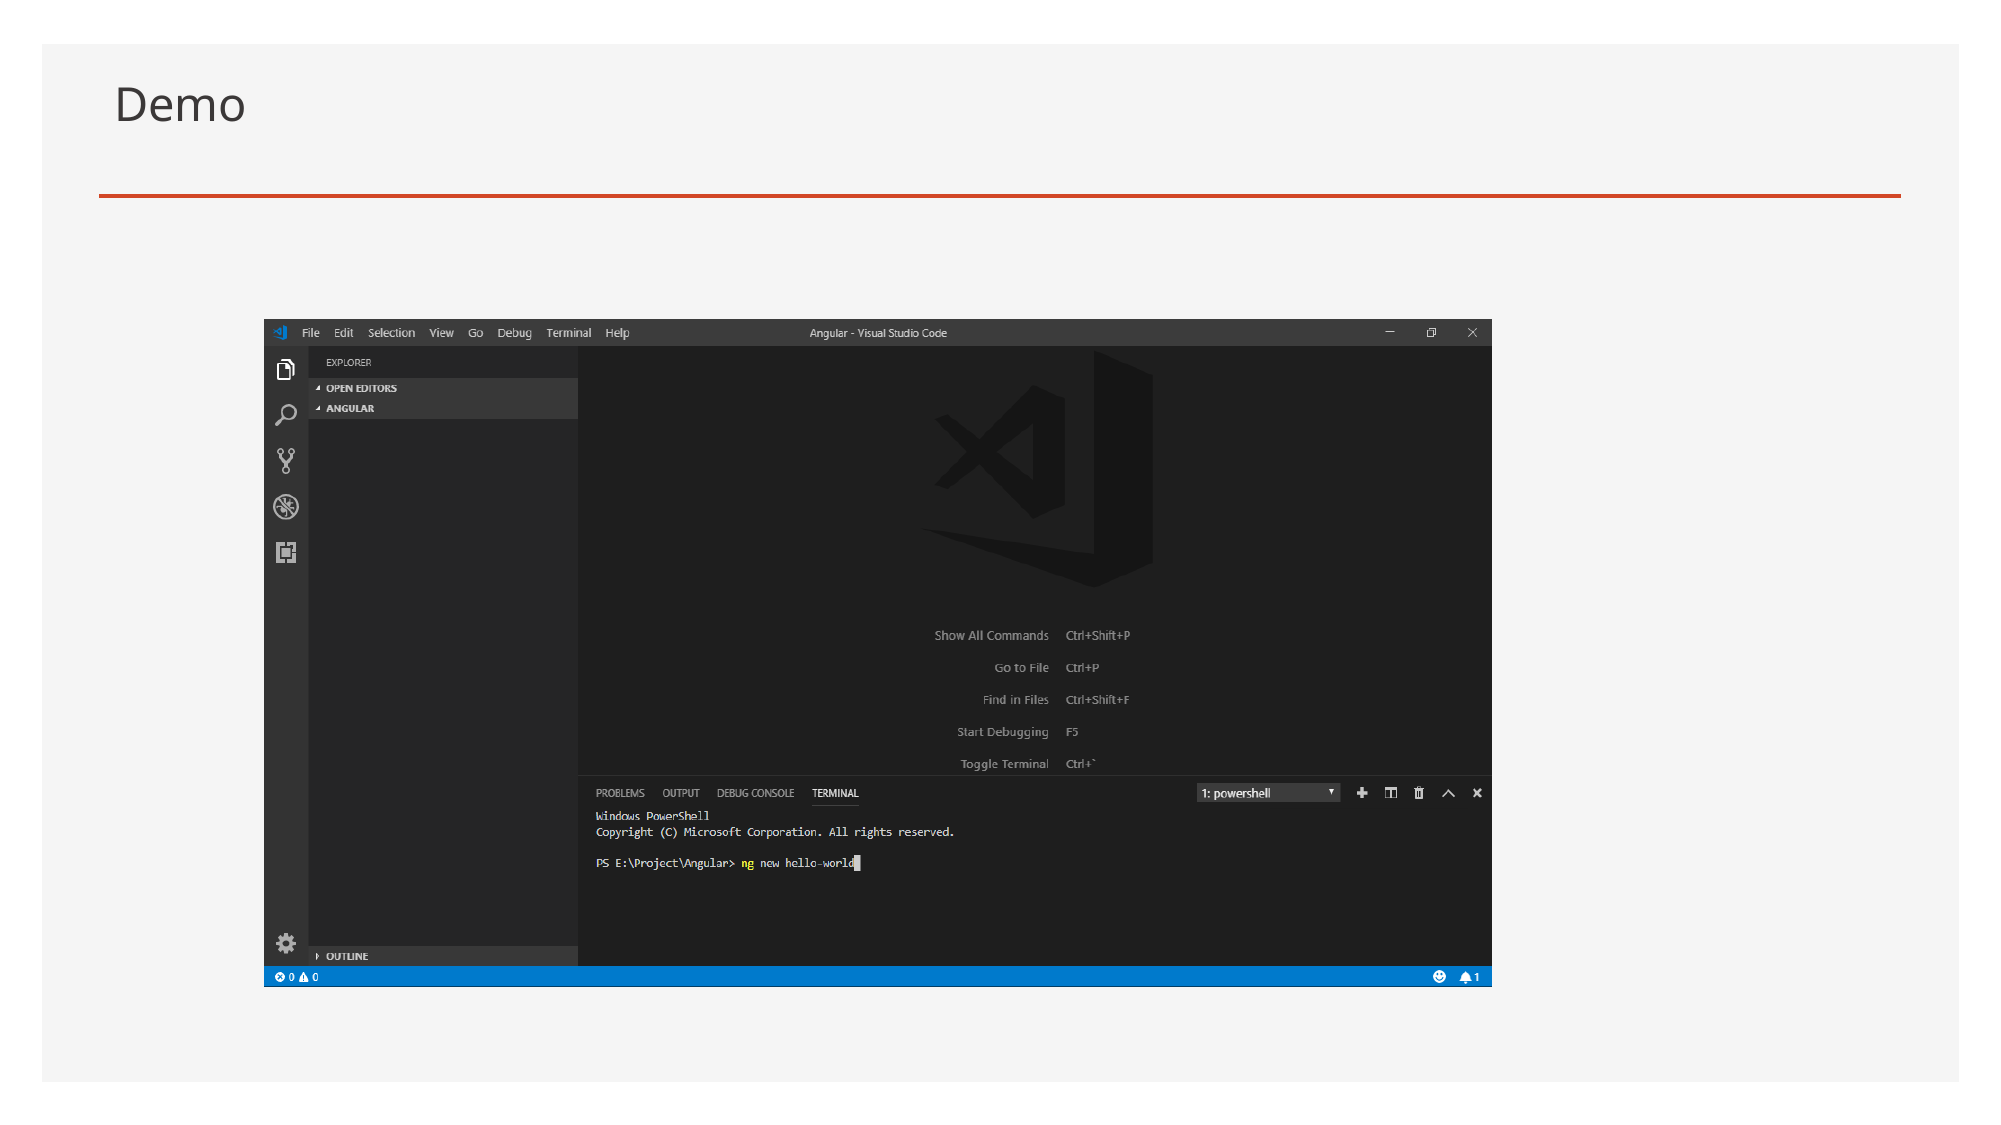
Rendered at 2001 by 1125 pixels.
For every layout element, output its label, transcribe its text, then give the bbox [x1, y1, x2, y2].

picture [264, 320, 1492, 987]
title Demo [99, 73, 1901, 197]
text_box [99, 213, 1901, 1052]
